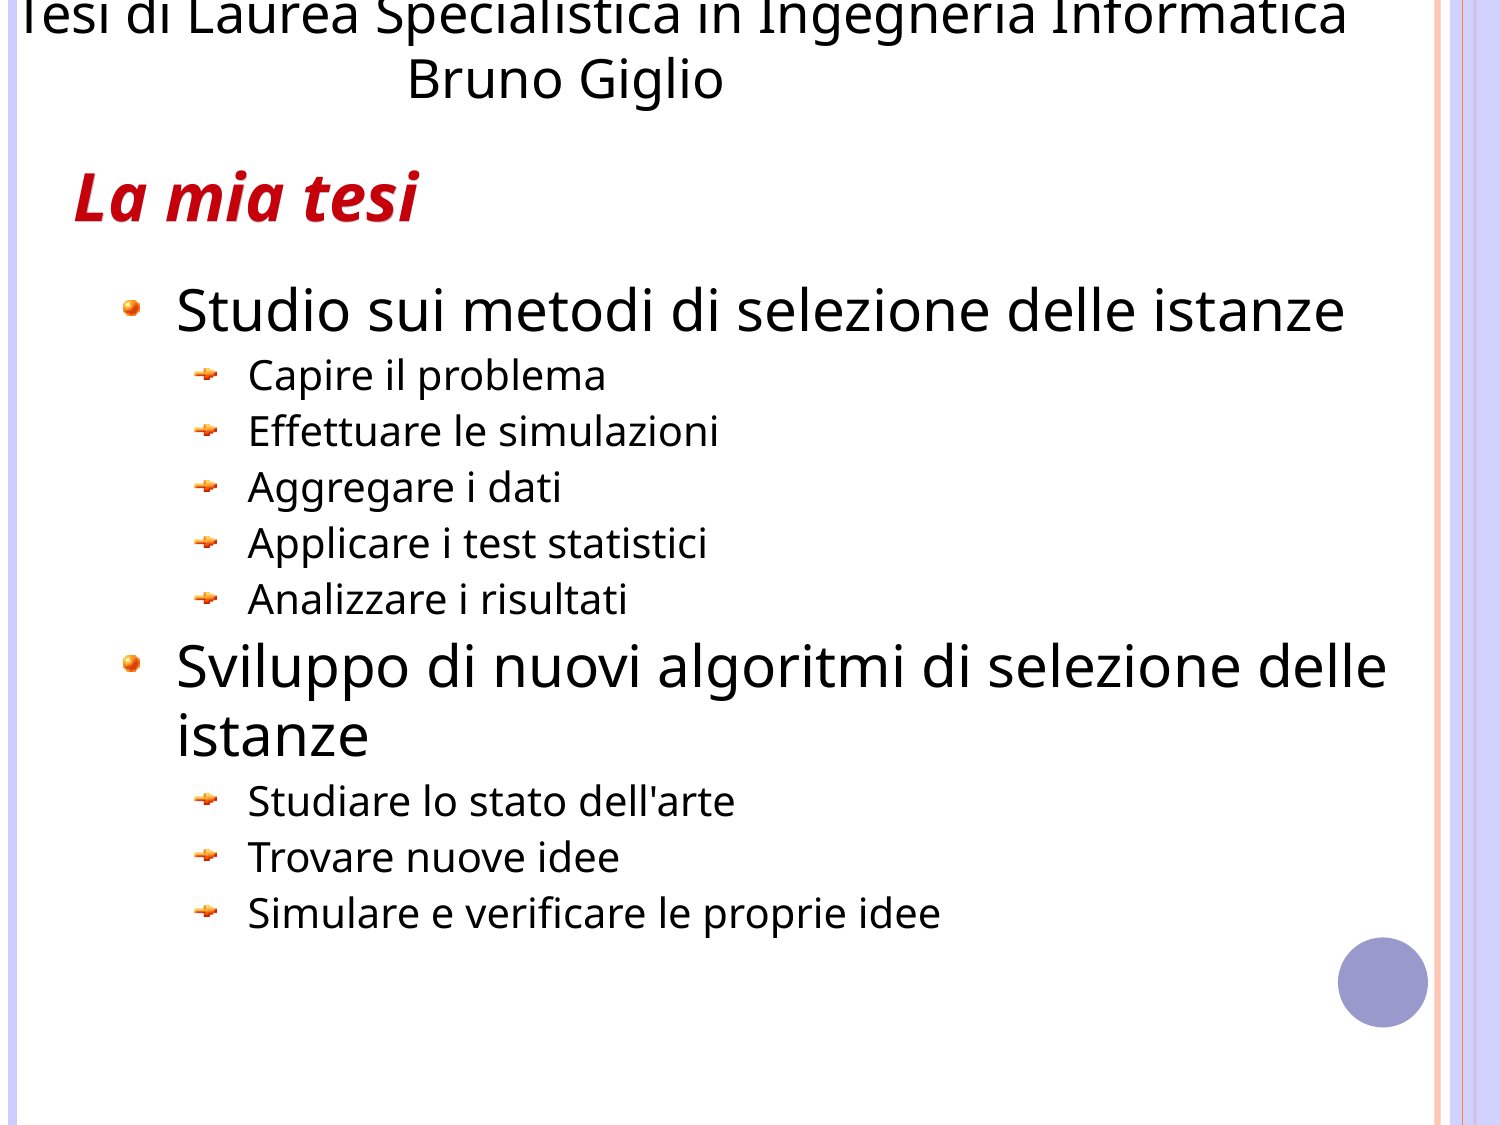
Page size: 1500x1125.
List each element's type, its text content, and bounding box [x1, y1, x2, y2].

title Tesi di Laurea Specialistica in Ingegneria Informatica Bruno Giglio [0, 0, 1477, 89]
list Studio sui metodi di selezione delle istanze Capire il problema Effettuare le simulazioni Aggregare i dati Applicare i test statistici Analizzare i risultati Sviluppo di nuovi algoritmi di selezione delle istanze Studiare lo stato dell'arte Trovare nuove idee Simulare e verificare le proprie idee [91, 265, 1418, 1004]
text_box La mia tesi [59, 147, 886, 296]
